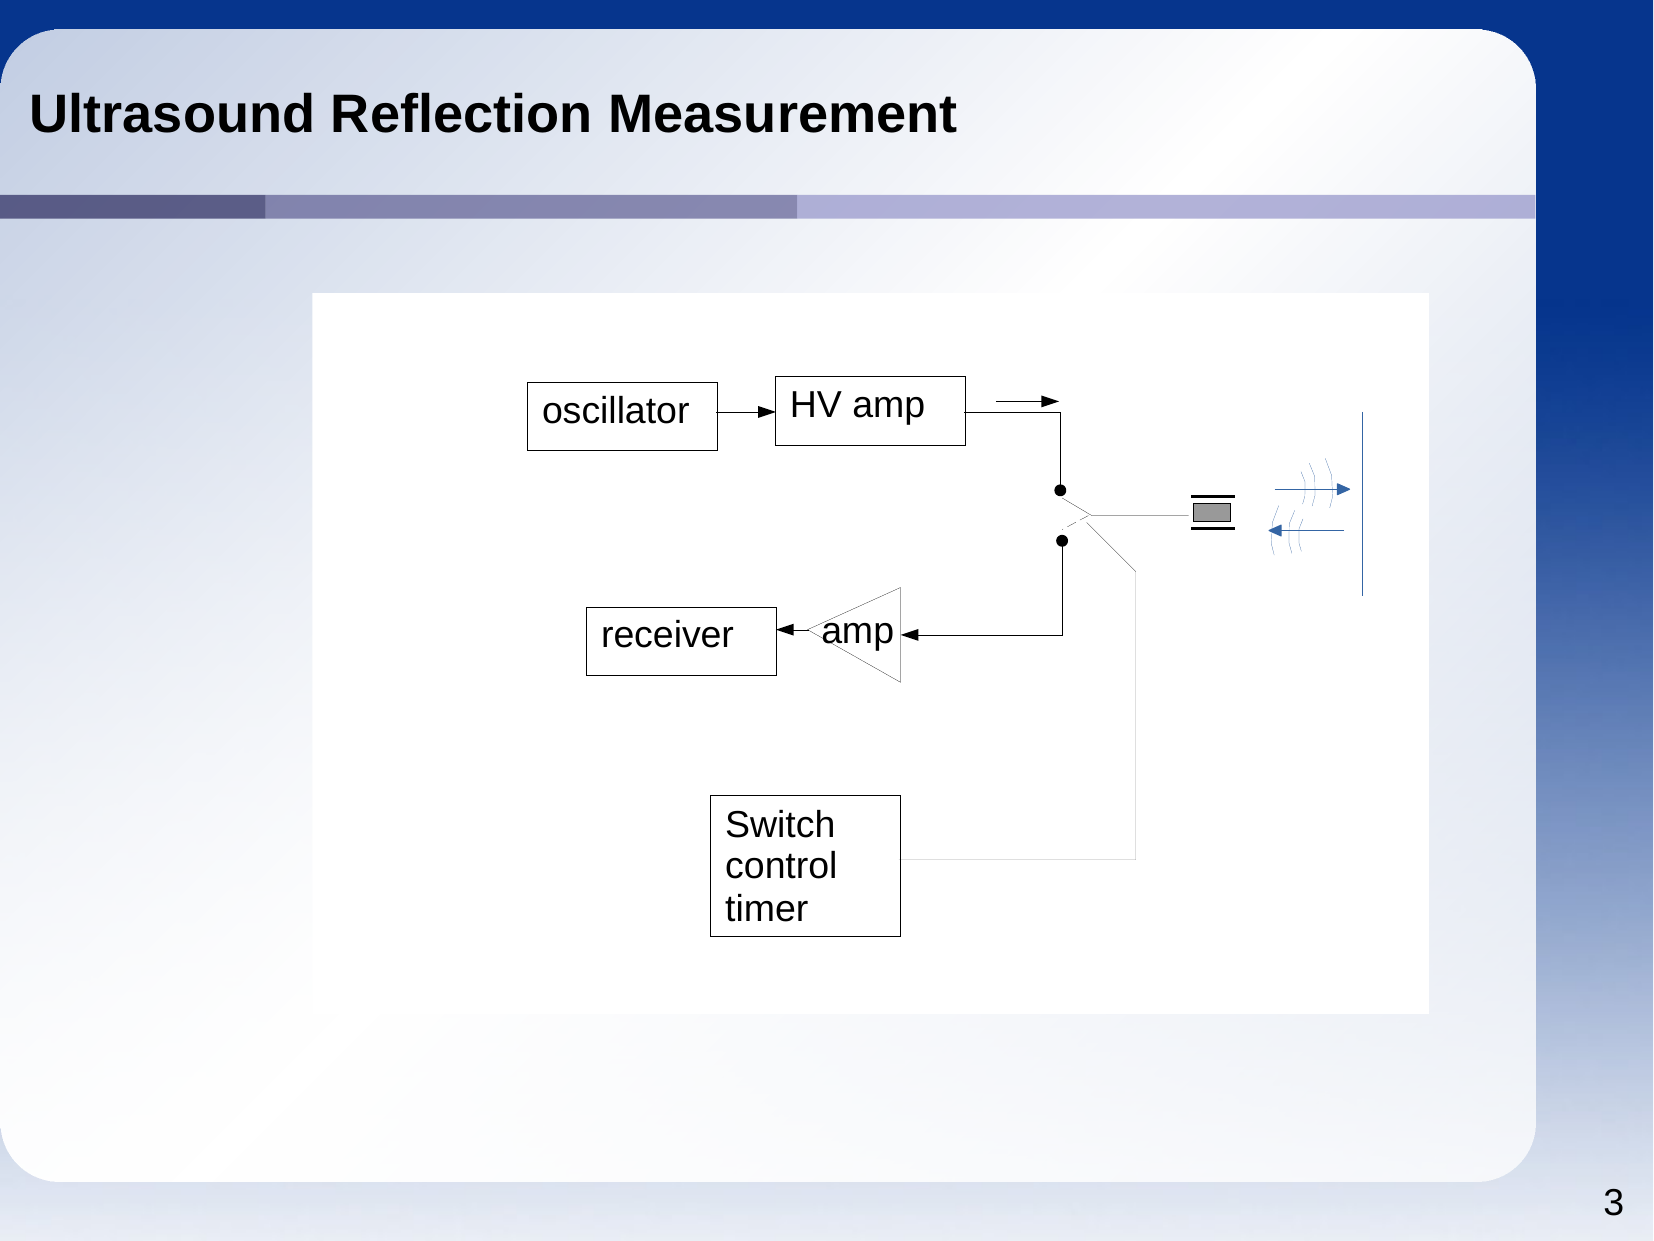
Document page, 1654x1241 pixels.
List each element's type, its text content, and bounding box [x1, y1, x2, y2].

picture [0, 0, 1654, 1241]
title Ultrasound Reflection Measurement [29, 49, 1506, 178]
chart [312, 292, 1430, 1014]
